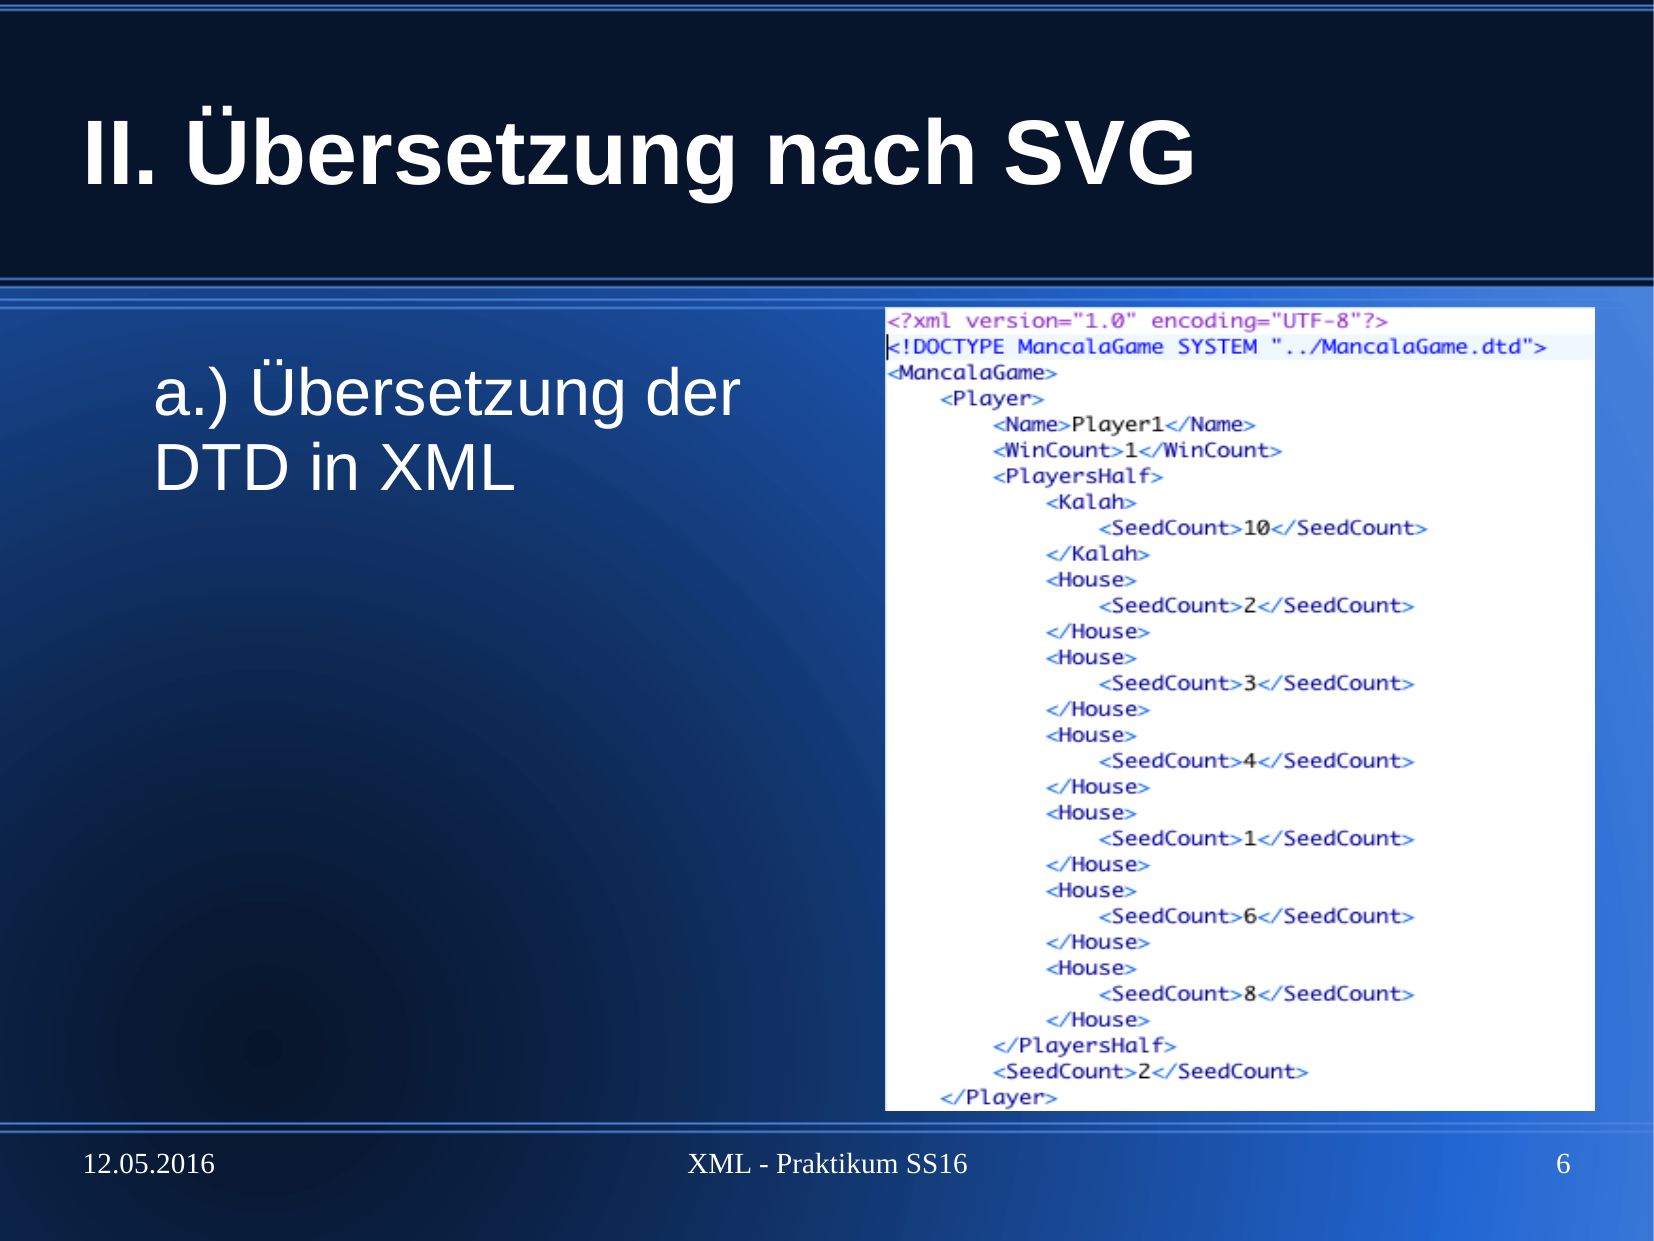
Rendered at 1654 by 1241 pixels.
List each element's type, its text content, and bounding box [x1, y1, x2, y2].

picture [0, 0, 1654, 1241]
list a.) Übersetzung der DTD in XML [82, 355, 809, 1058]
title II. Übersetzung nach SVG [82, 49, 1571, 257]
